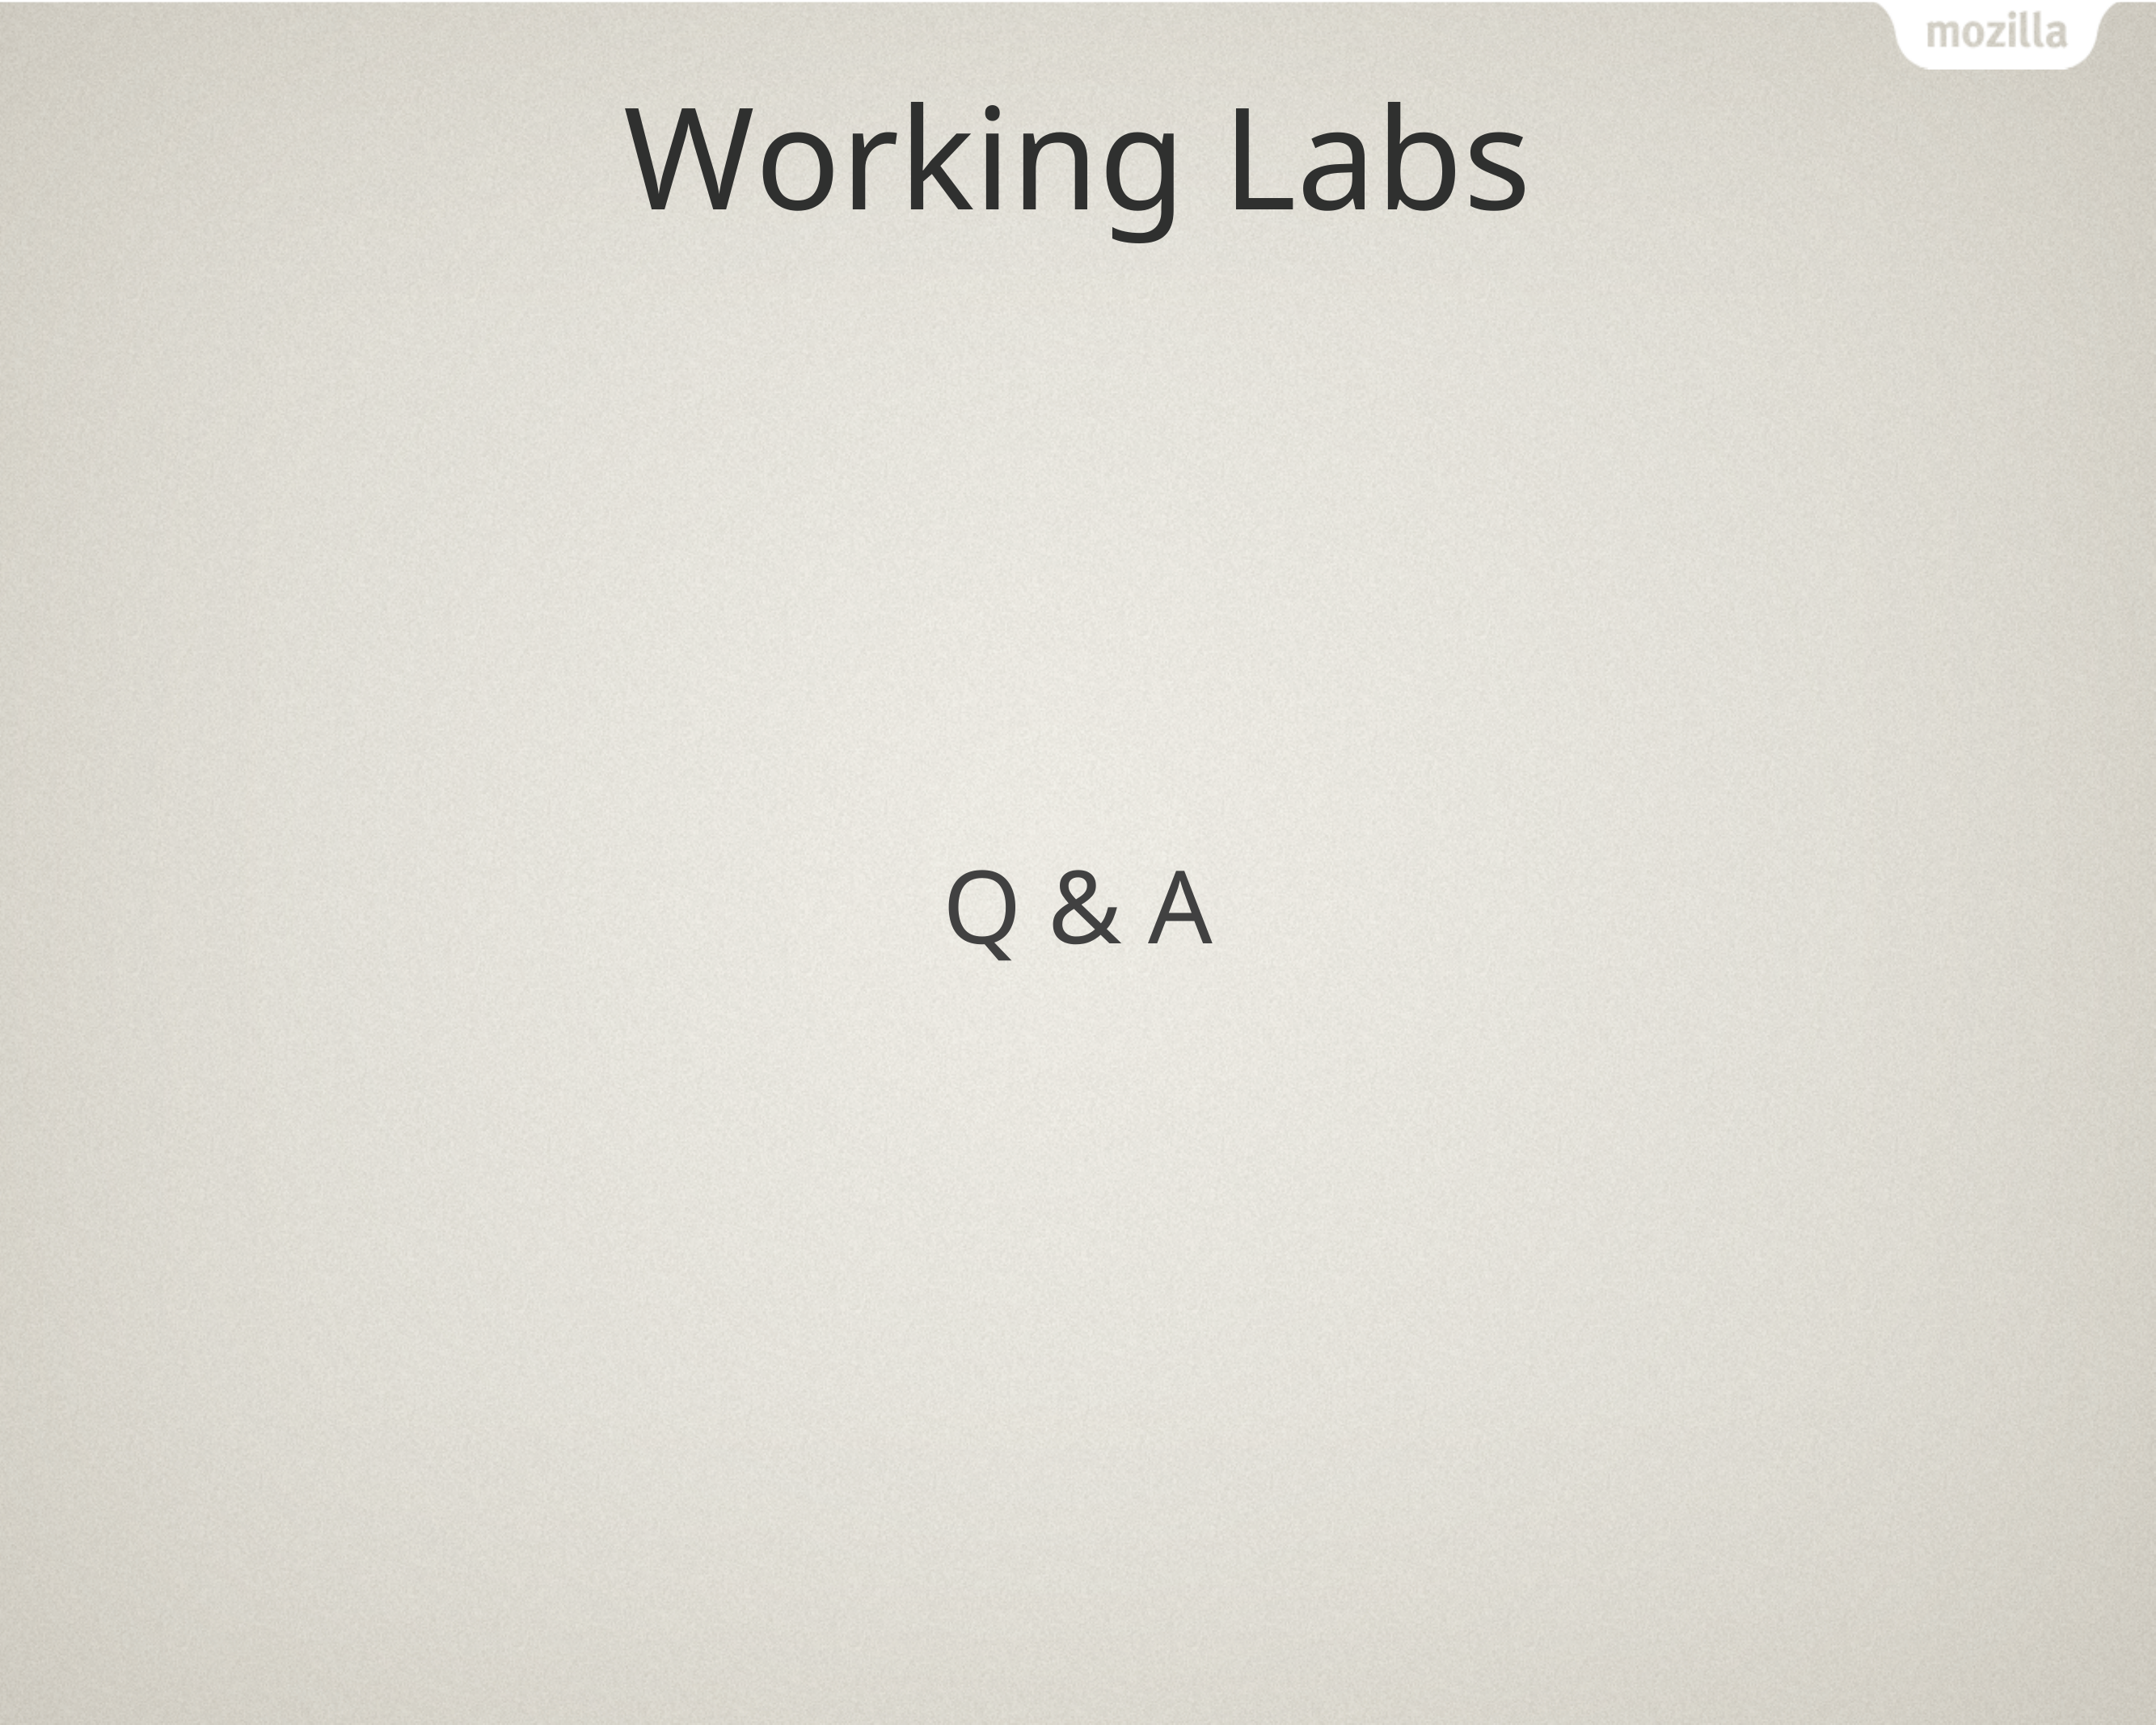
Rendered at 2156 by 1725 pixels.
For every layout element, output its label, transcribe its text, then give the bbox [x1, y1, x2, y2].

title Working Labs [58, 45, 2097, 261]
picture [0, 0, 2156, 1725]
subtitle Q & A [108, 403, 2048, 1404]
